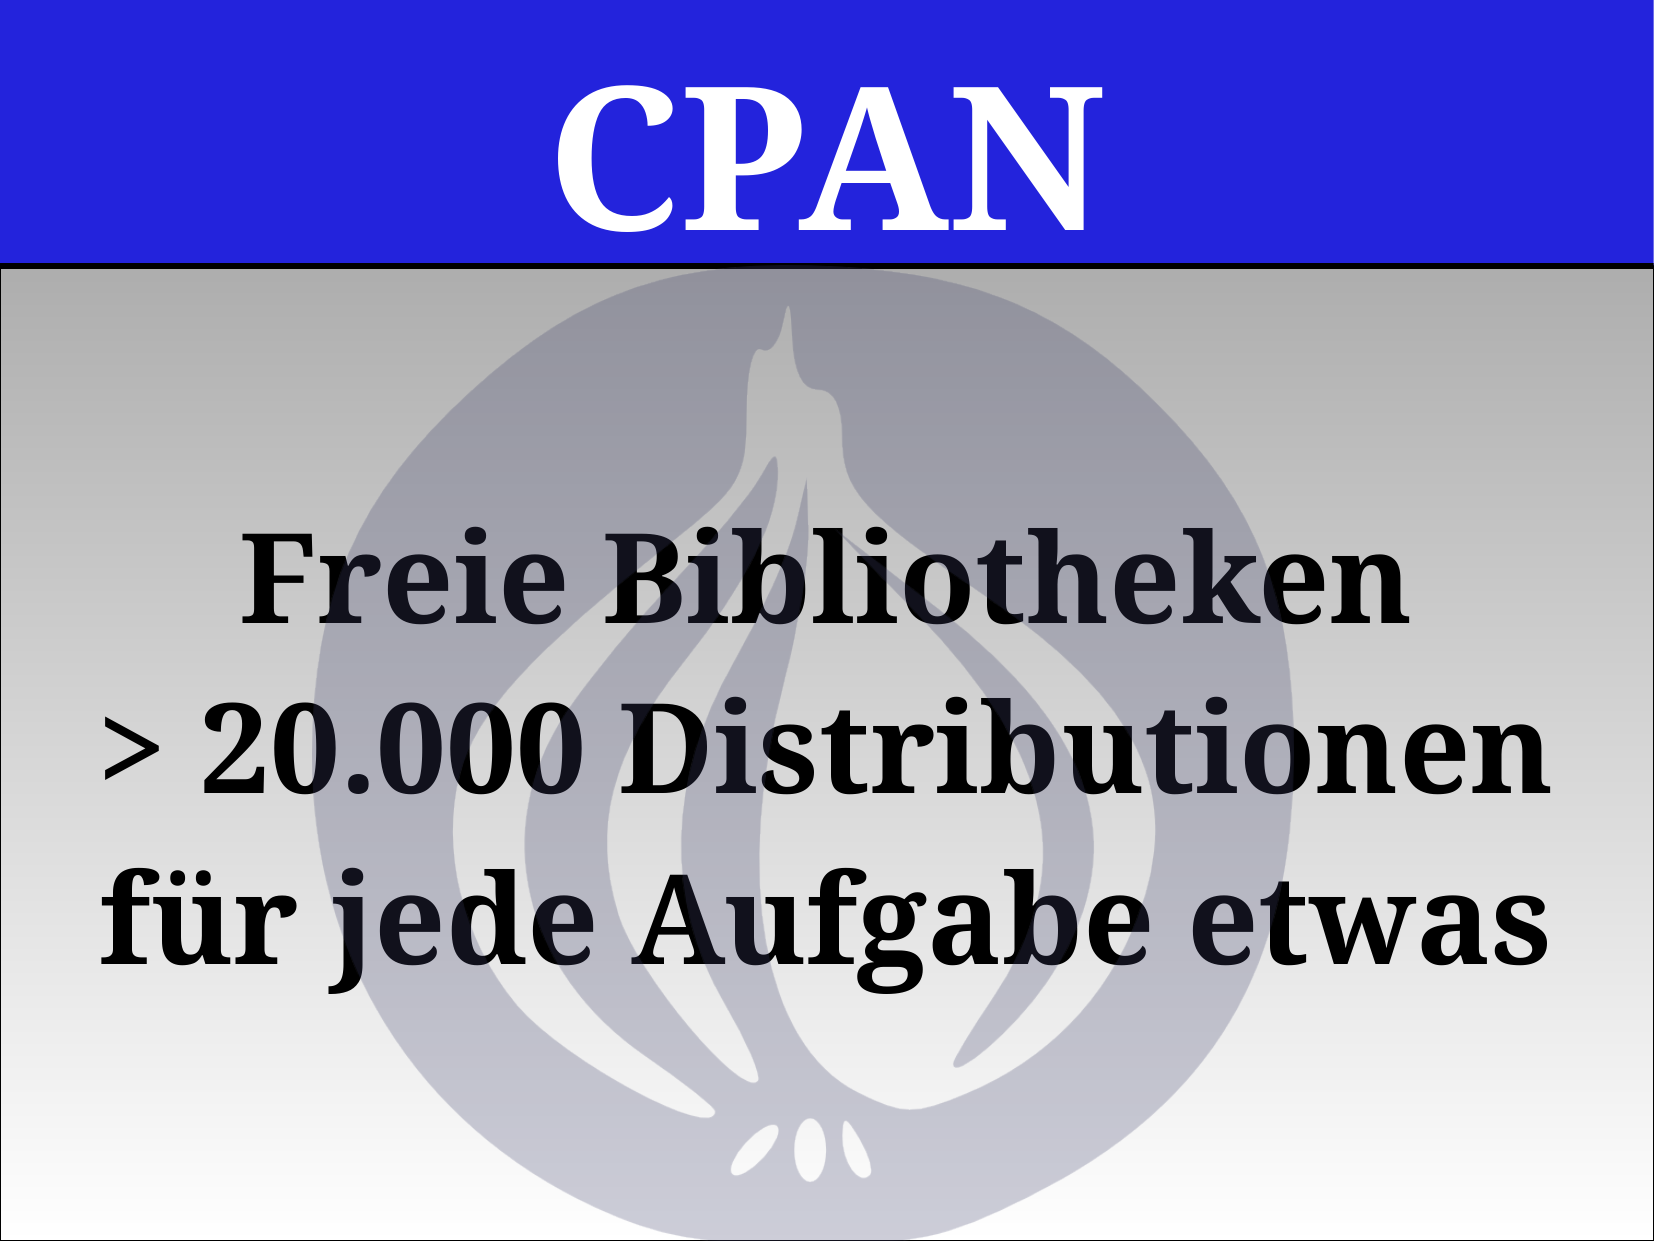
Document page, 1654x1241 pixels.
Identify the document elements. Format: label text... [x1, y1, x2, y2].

title CPAN [82, 40, 1571, 266]
subtitle Freie Bibliotheken > 20.000 Distributionen für jede Aufgabe etwas [1294, 324, 1571, 1167]
picture [312, 265, 1294, 1241]
subtitle Freie Bibliotheken > 20.000 Distributionen für jede Aufgabe etwas [82, 324, 312, 1167]
